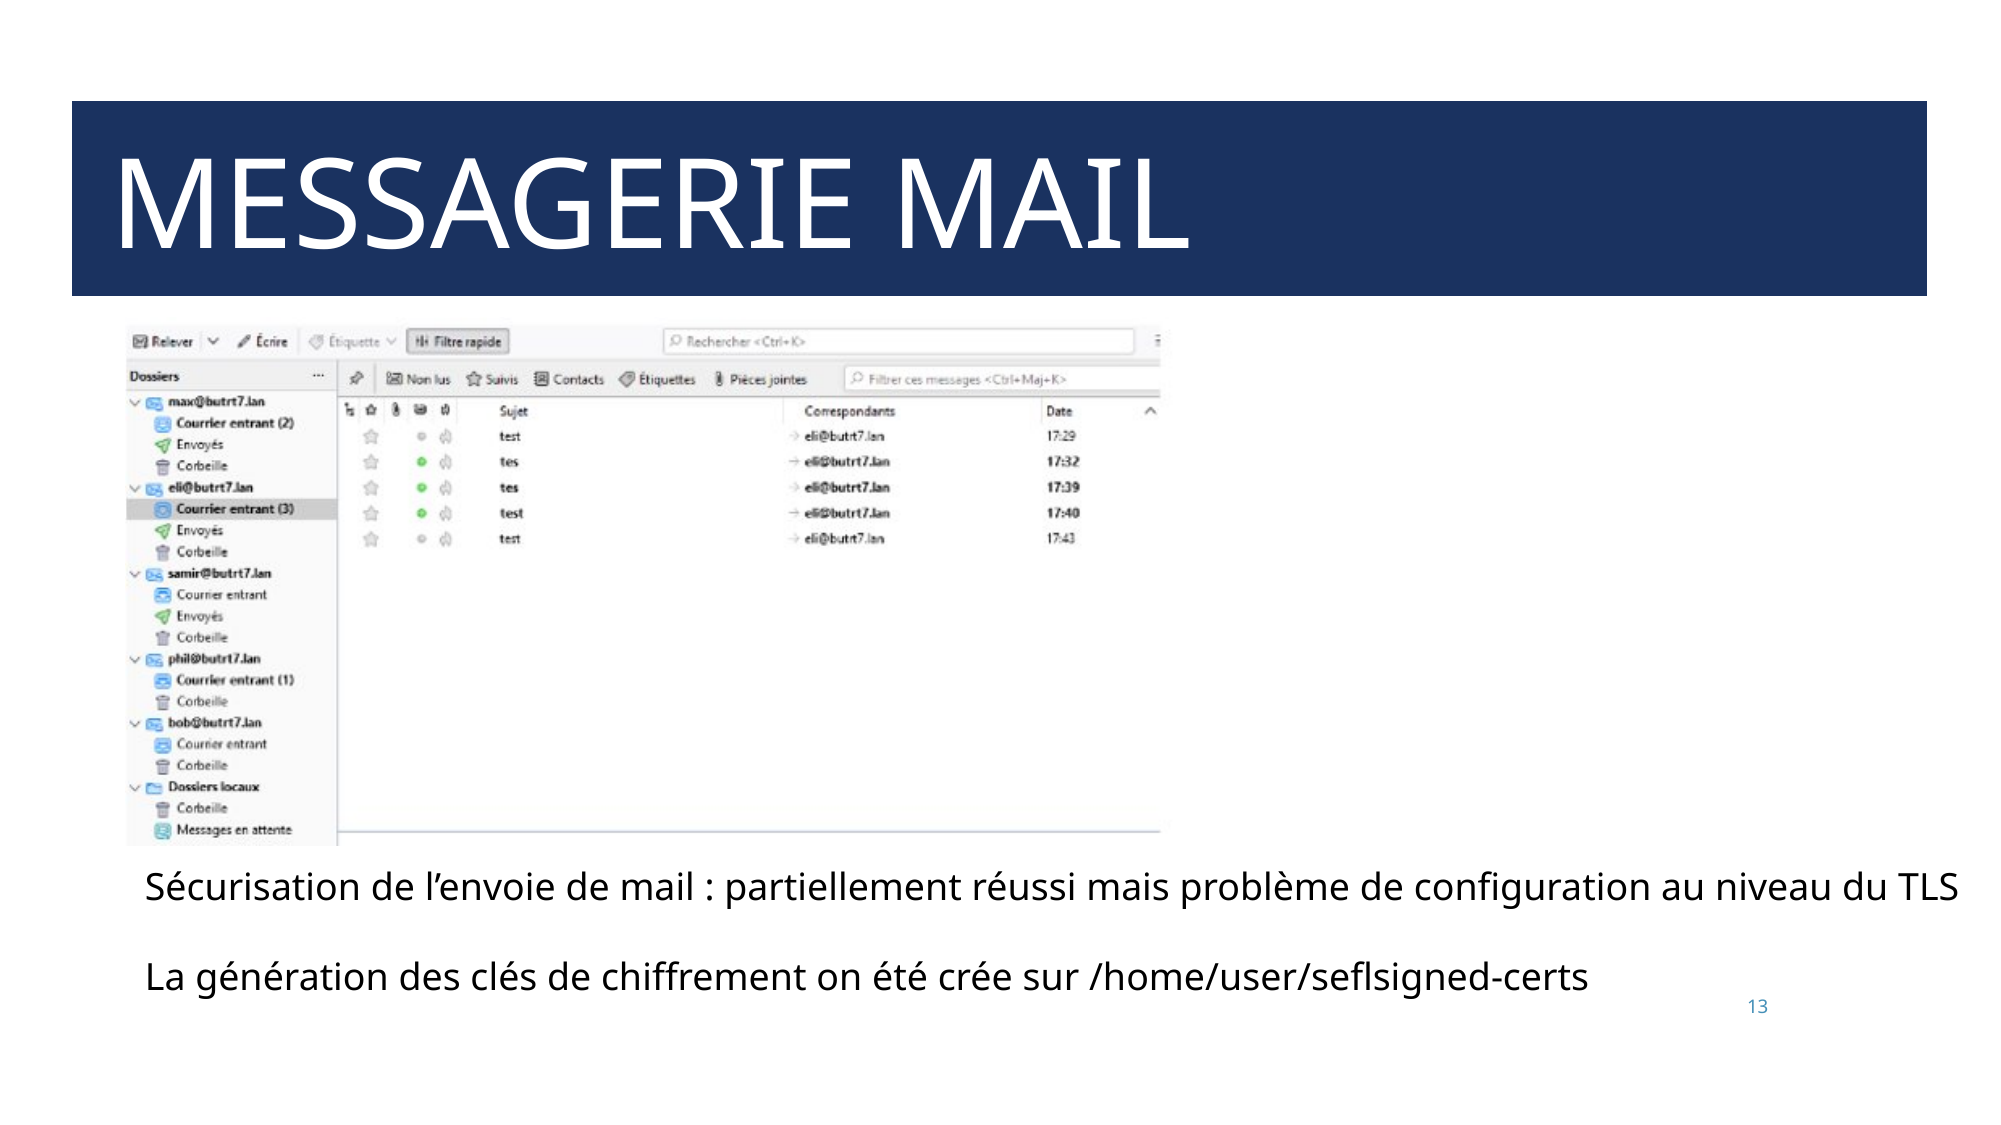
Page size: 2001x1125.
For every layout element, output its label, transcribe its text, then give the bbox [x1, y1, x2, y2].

slide_number 13 [1732, 977, 1905, 1037]
picture [125, 317, 1177, 846]
text_box Sécurisation de l’envoie de mail : partiellement réussi mais problème de configuration au niveau du TLS La génération des clés de chiffrement on été crée sur /home/user/seflsigned-certs [129, 855, 1742, 1007]
title Messagerie Mail [95, 115, 1905, 282]
